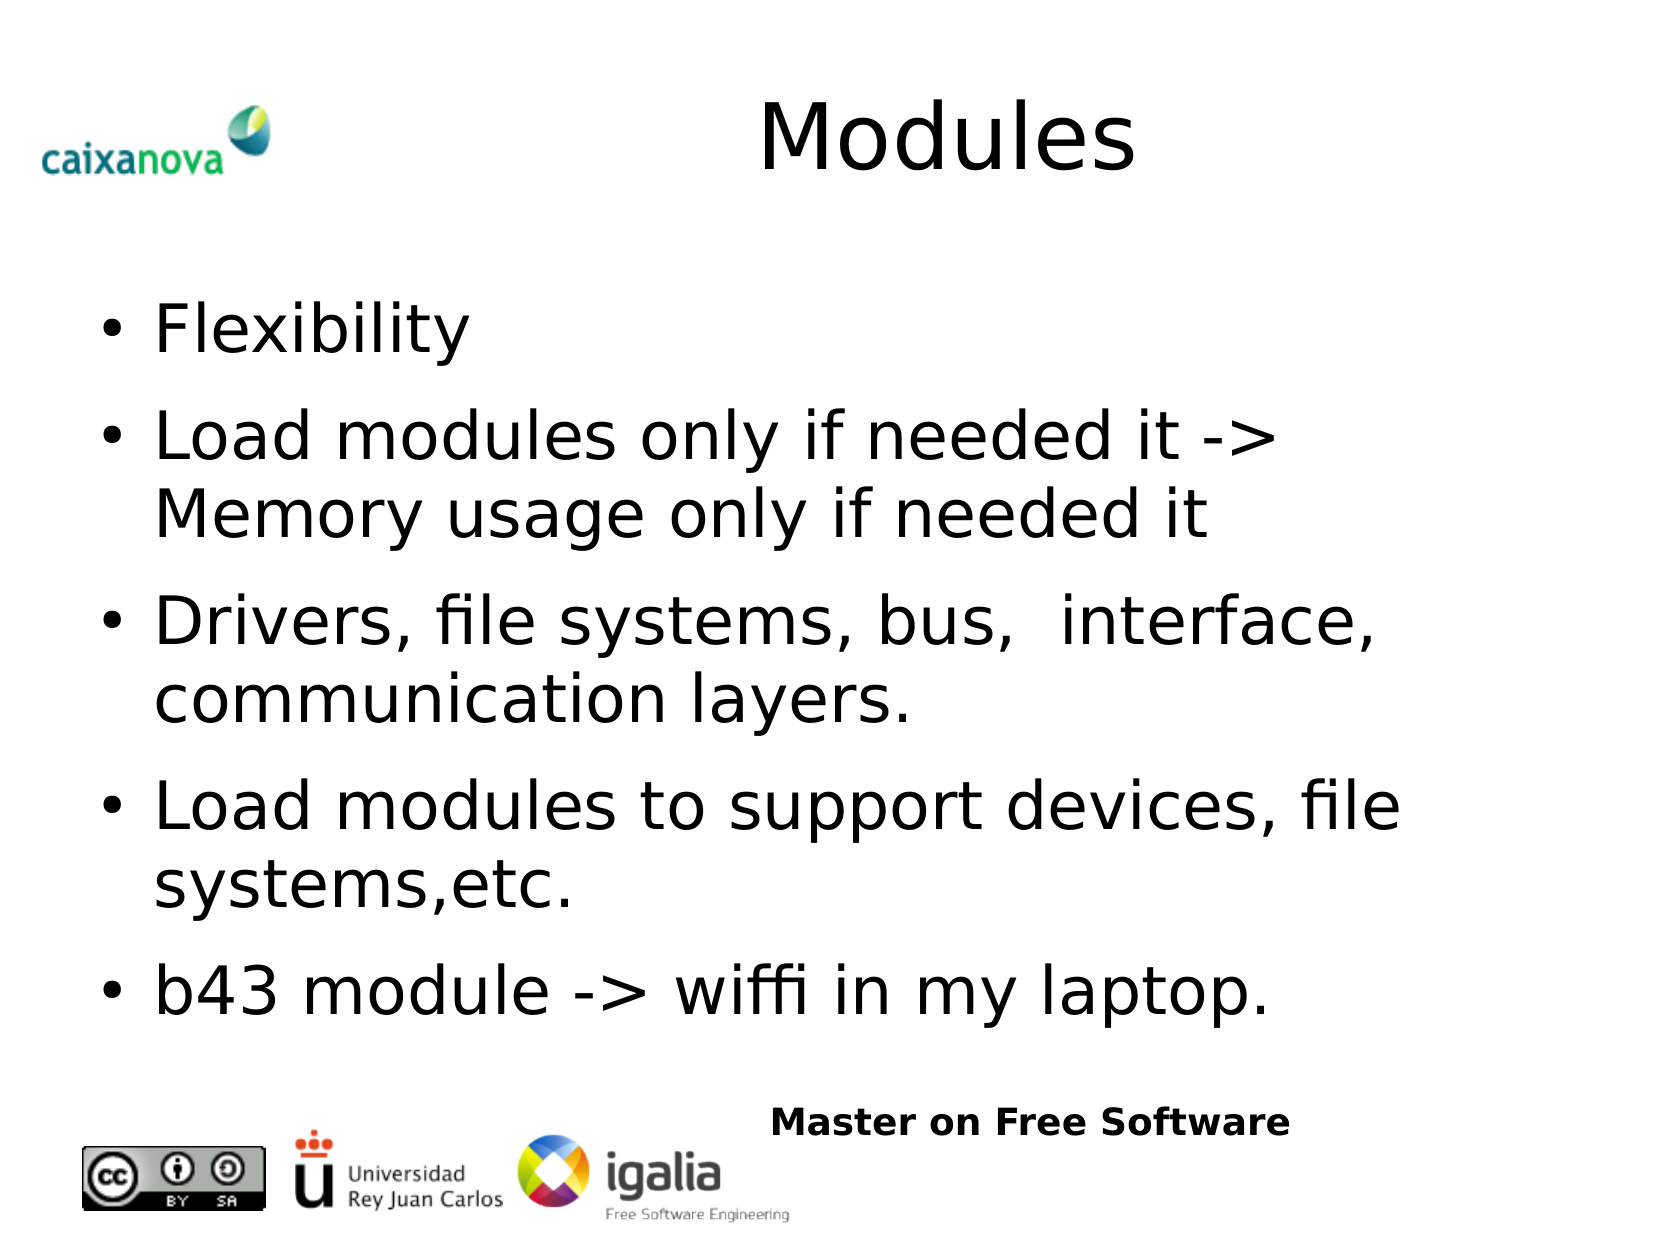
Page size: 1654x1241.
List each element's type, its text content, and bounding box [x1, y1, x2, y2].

title Modules [295, 38, 1601, 237]
picture [295, 1121, 811, 1235]
list Flexibility Load modules only if needed it -> Memory usage only if needed it Drivers, file systems, bus, interface, communication layers. Load modules to support devices, file systems,etc. b43 module -> wiffi in my laptop. [82, 290, 1571, 1078]
picture [82, 1146, 266, 1211]
picture [29, 73, 284, 207]
